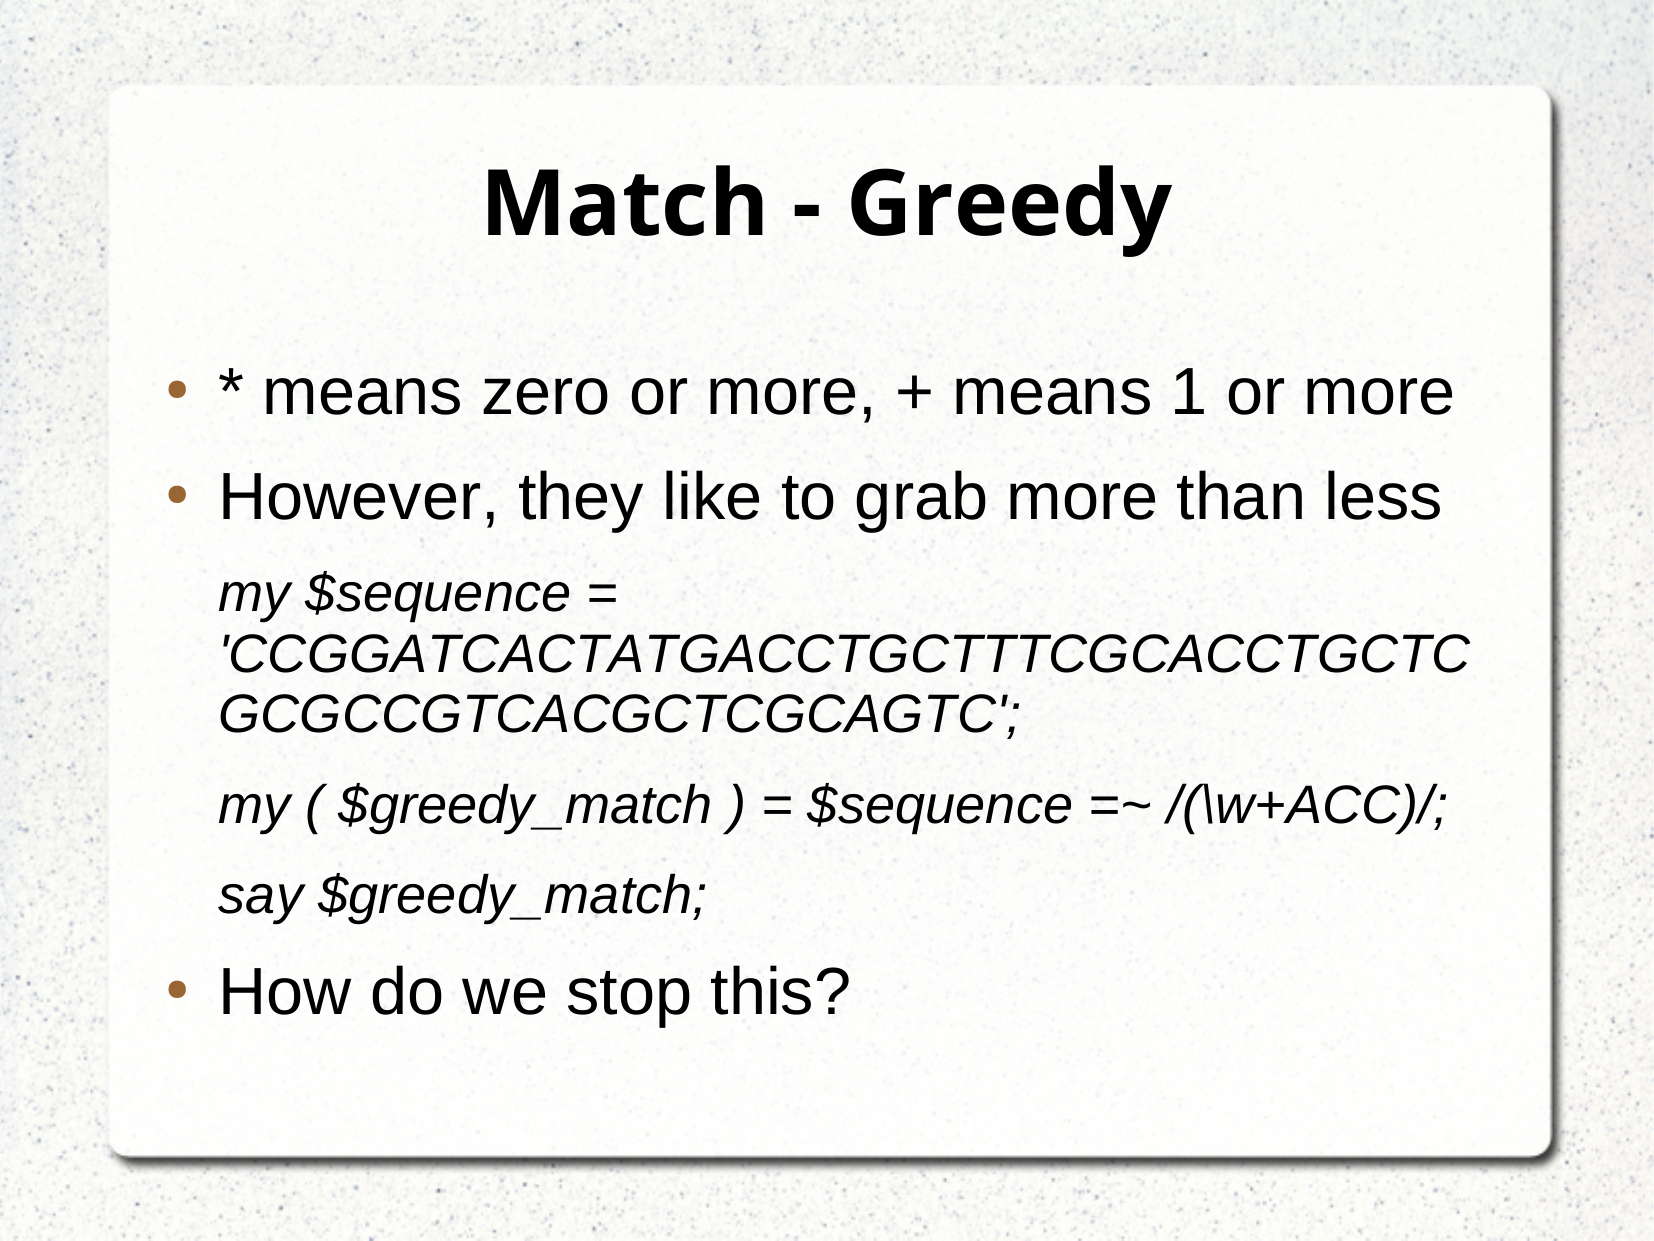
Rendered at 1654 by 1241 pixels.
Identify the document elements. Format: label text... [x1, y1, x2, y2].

list * means zero or more, + means 1 or more However, they like to grab more than less my $sequence = 'CCGGATCACTATGACCTGCTTTCGCACCTGCTCGCGCCGTCACGCTCGCAGTC'; my ( $greedy_match ) = $sequence =~ /(\w+ACC)/; say $greedy_match; How do we stop this? [147, 354, 1506, 1029]
picture [0, 0, 1654, 1241]
title Match - Greedy [118, 96, 1536, 304]
